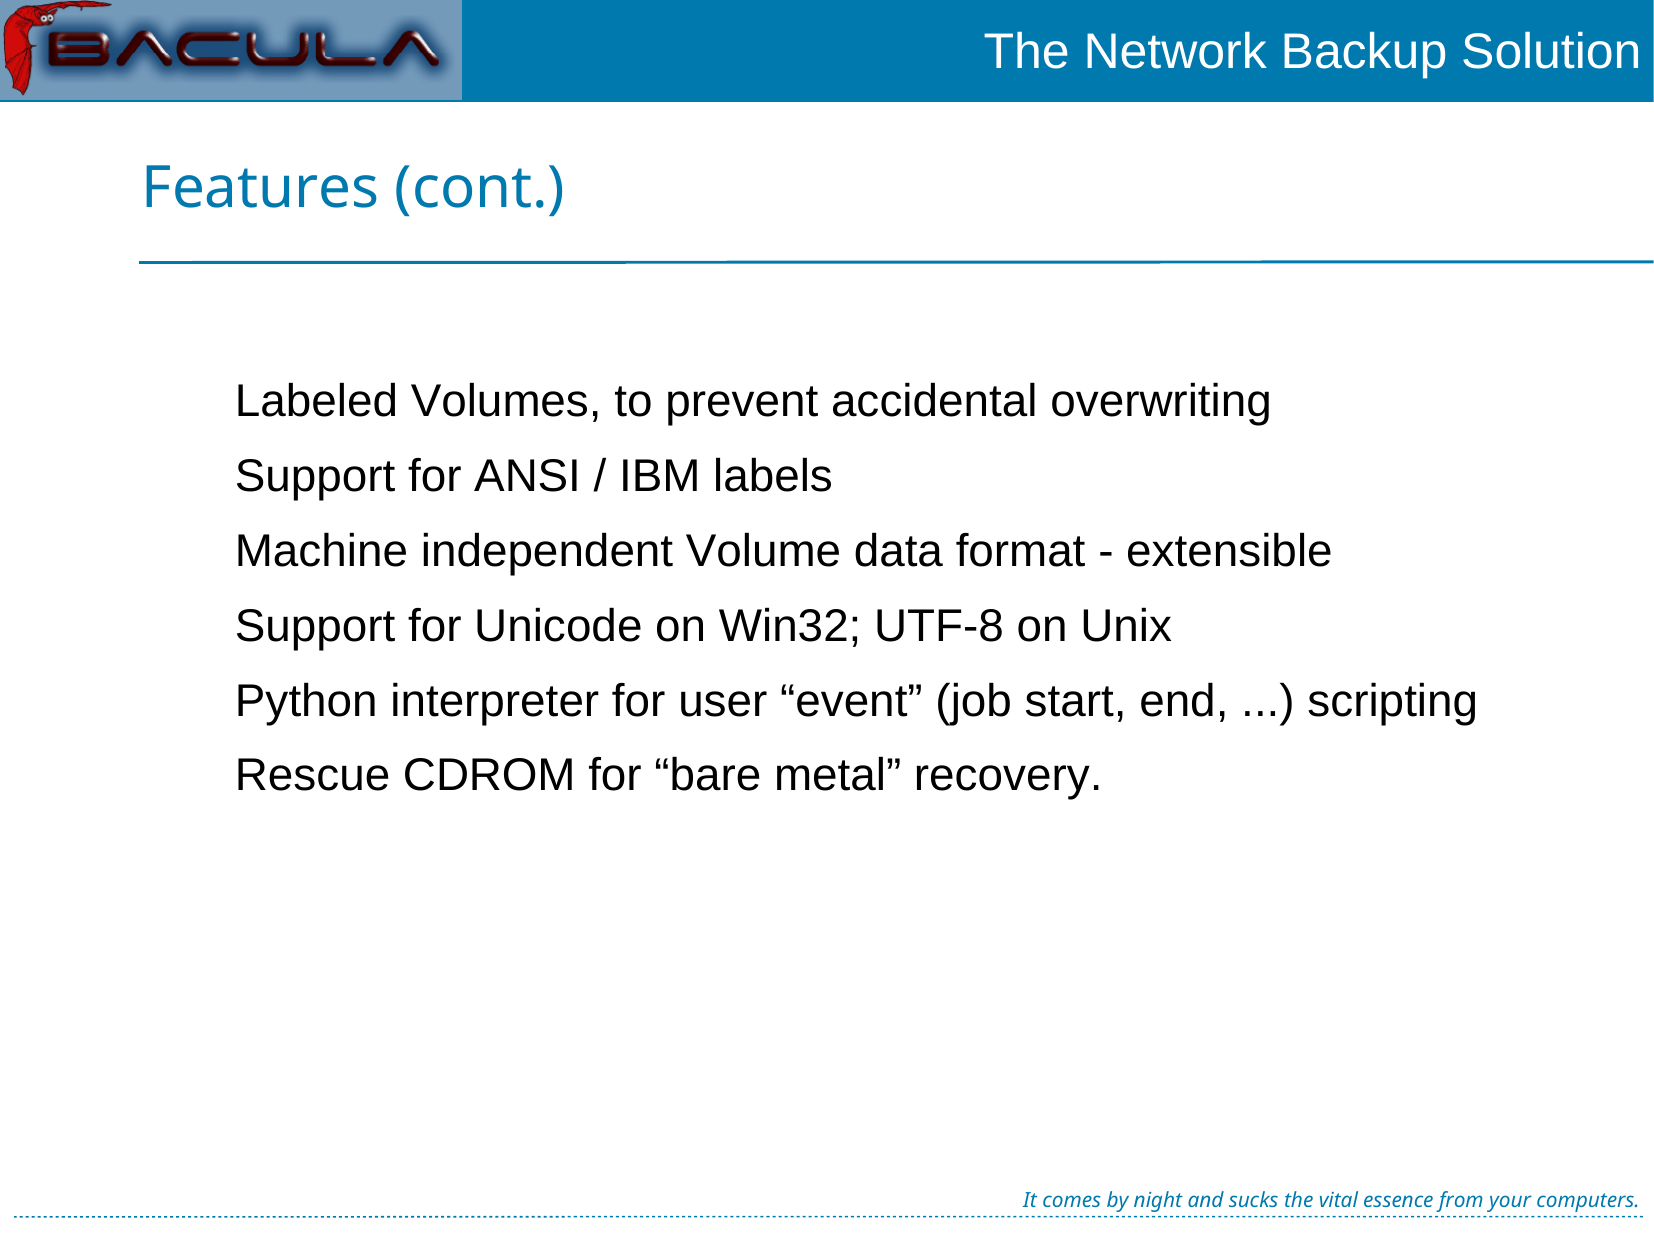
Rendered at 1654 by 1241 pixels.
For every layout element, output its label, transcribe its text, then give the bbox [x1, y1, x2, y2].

title Features (cont.) [141, 112, 1501, 226]
picture [0, 0, 461, 99]
list Labeled Volumes, to prevent accidental overwriting Support for ANSI / IBM labels Machine independent Volume data format - extensible Support for Unicode on Win32; UTF-8 on Unix Python interpreter for user “event” (job start, end, ...) scripting Rescue CDROM for “bare metal” recovery. [140, 375, 1534, 1127]
